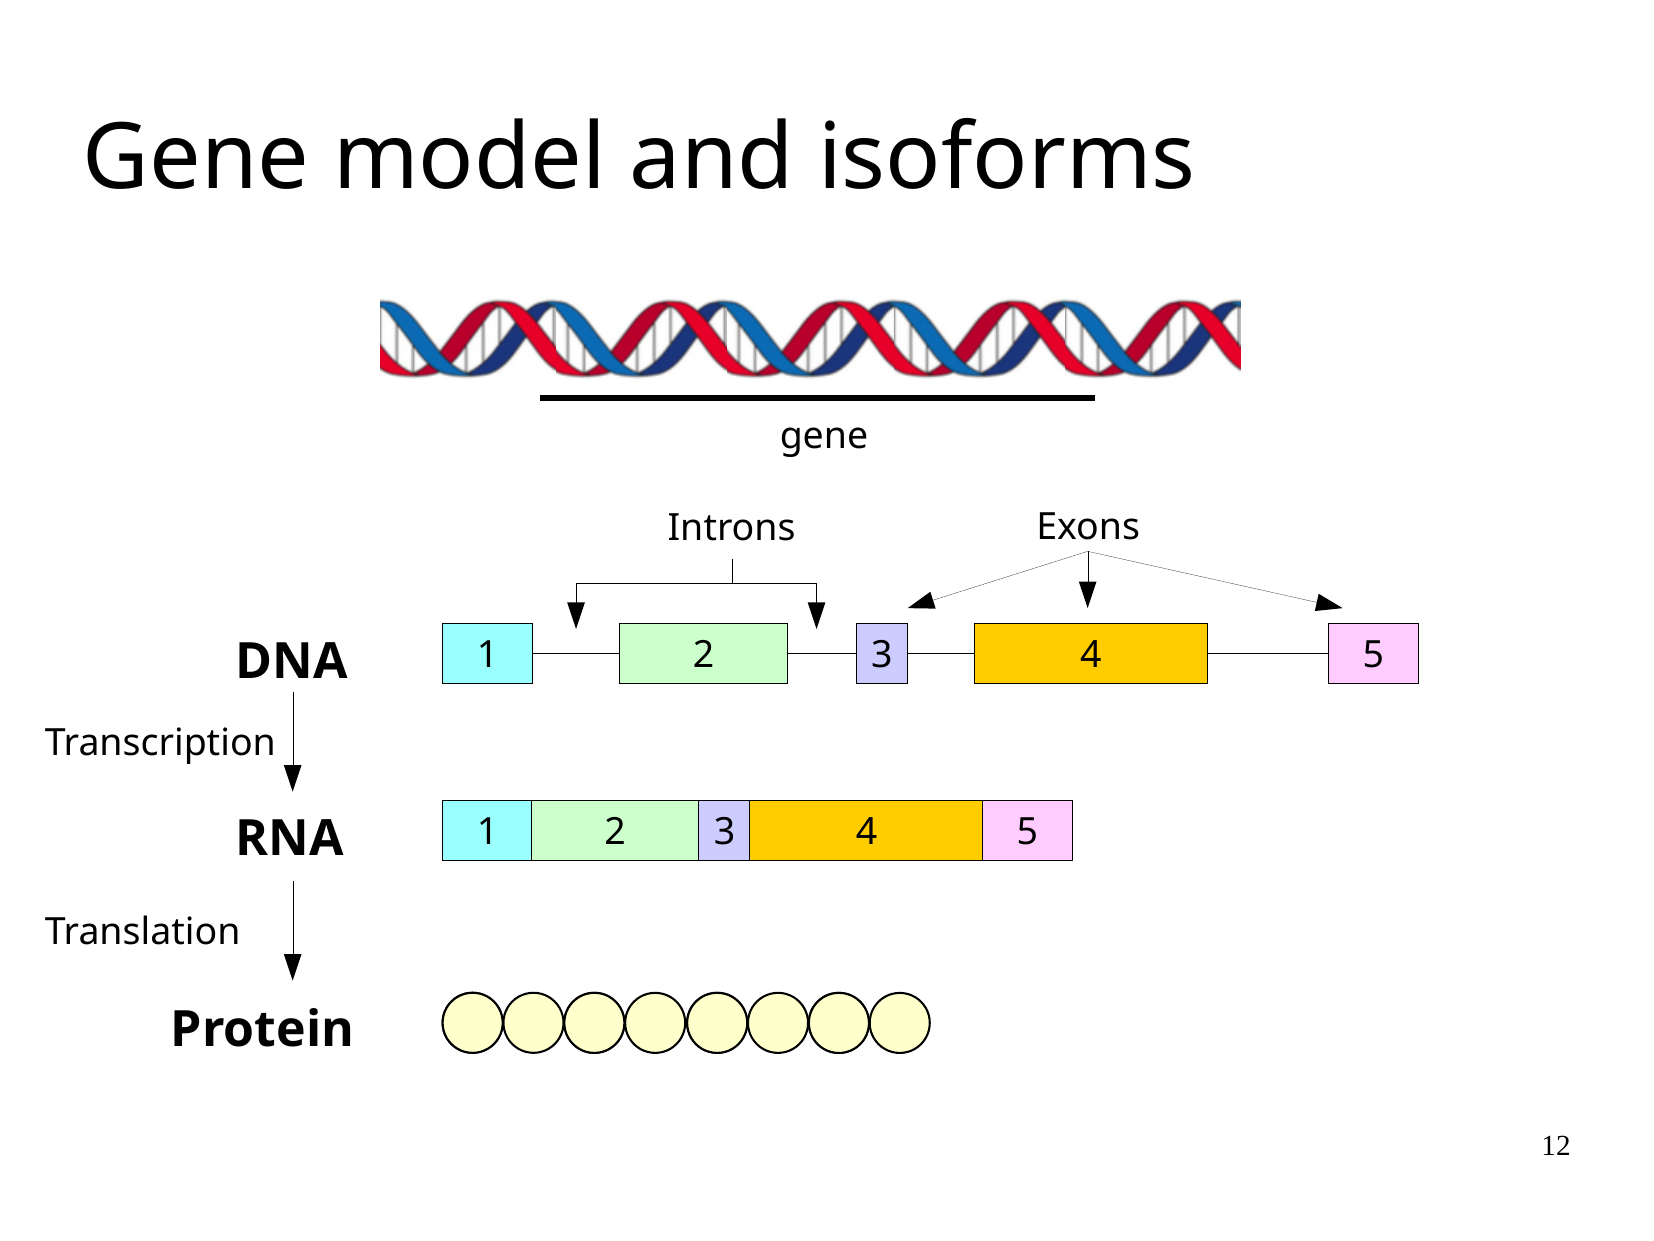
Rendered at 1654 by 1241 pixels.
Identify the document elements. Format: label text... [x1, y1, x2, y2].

text_box gene [765, 401, 873, 462]
text_box DNA [220, 617, 354, 693]
text_box 2 [531, 800, 698, 861]
text_box Translation [30, 897, 231, 958]
text_box 2 [619, 623, 788, 684]
text_box Exons [1021, 492, 1147, 553]
text_box 5 [982, 800, 1073, 861]
text_box 4 [974, 623, 1208, 684]
text_box 1 [442, 623, 533, 684]
text_box 4 [749, 800, 982, 861]
title Gene model and isoforms [82, 49, 1571, 257]
text_box 3 [698, 800, 749, 861]
picture [380, 289, 1241, 379]
text_box RNA [220, 794, 349, 871]
text_box [687, 992, 930, 1053]
text_box 1 [442, 800, 531, 861]
text_box Transcription [30, 708, 263, 769]
text_box [442, 992, 686, 1053]
text_box Protein [156, 985, 342, 1062]
text_box 5 [1328, 623, 1419, 684]
text_box Introns [652, 493, 794, 554]
text_box 3 [856, 623, 908, 684]
